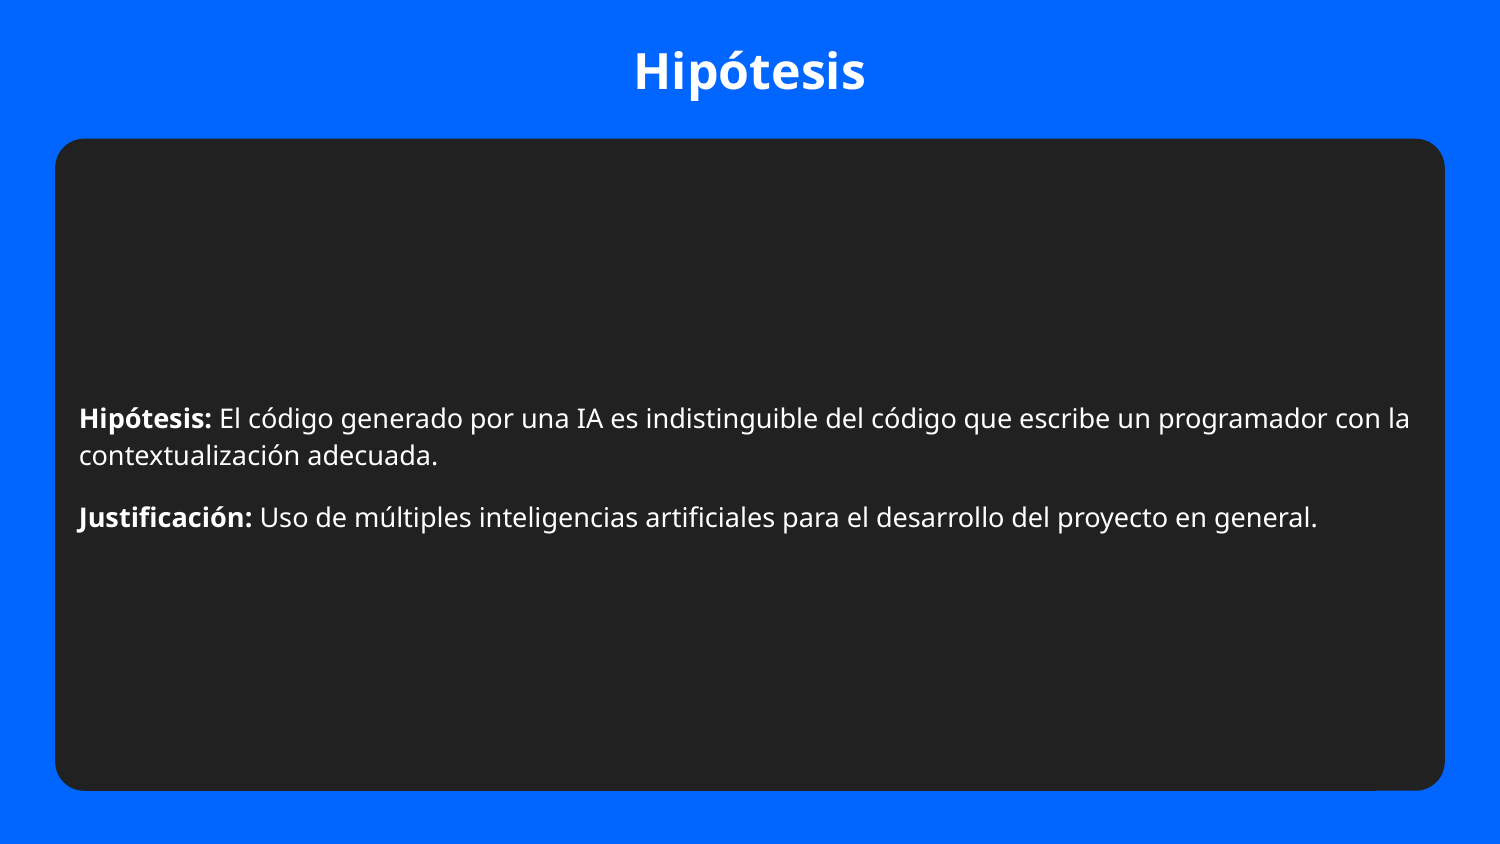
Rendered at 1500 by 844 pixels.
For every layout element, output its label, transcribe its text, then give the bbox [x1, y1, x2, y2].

text_box Hipótesis [0, 0, 1500, 139]
text_box Hipótesis: El código generado por una IA es indistinguible del código que escribe un programador con la contextualización adecuada. Justificación: Uso de múltiples inteligencias artificiales para el desarrollo del proyecto en general. [55, 138, 1445, 791]
